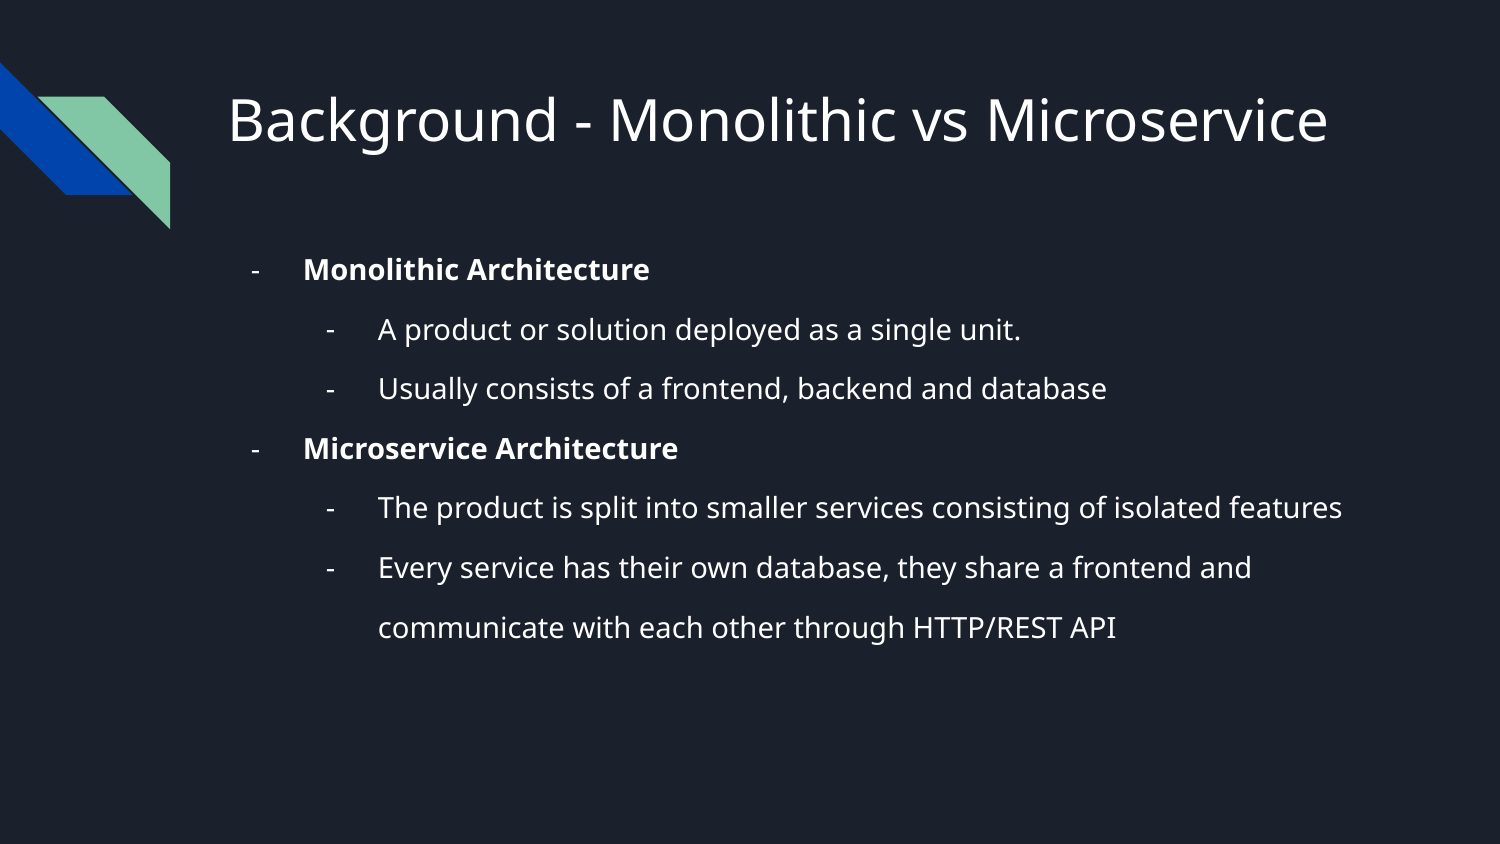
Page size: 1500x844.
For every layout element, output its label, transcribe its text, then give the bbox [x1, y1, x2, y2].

list Monolithic Architecture A product or solution deployed as a single unit. Usually consists of a frontend, backend and database Microservice Architecture The product is split into smaller services consisting of isolated features Every service has their own database, they share a frontend and communicate with each other through HTTP/REST API [212, 214, 1368, 693]
title Background - Monolithic vs Microservice [212, 64, 1368, 214]
